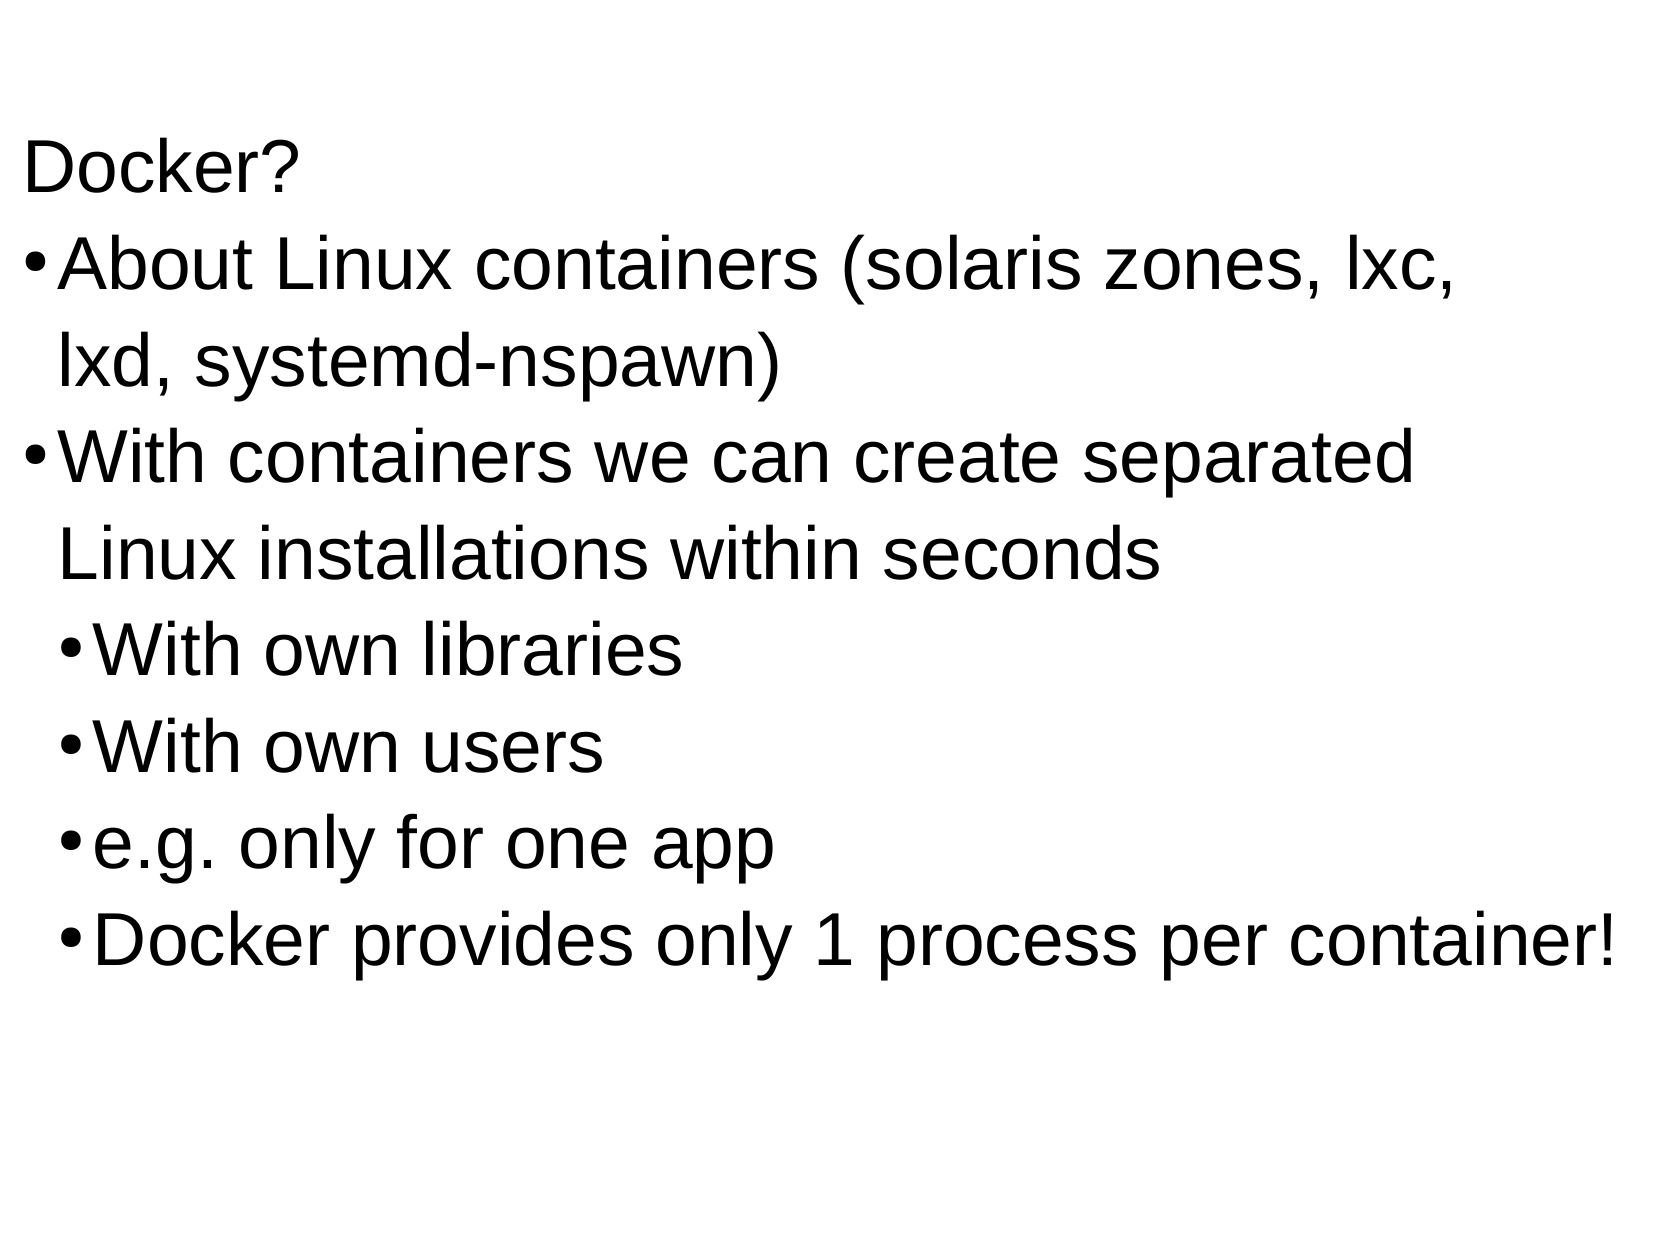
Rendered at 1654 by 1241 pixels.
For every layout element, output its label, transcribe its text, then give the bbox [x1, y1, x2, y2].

text_box Docker? About Linux containers (solaris zones, lxc, lxd, systemd-nspawn) With containers we can create separated Linux installations within seconds With own libraries With own users e.g. only for one app Docker provides only 1 process per container! [7, 105, 1635, 977]
